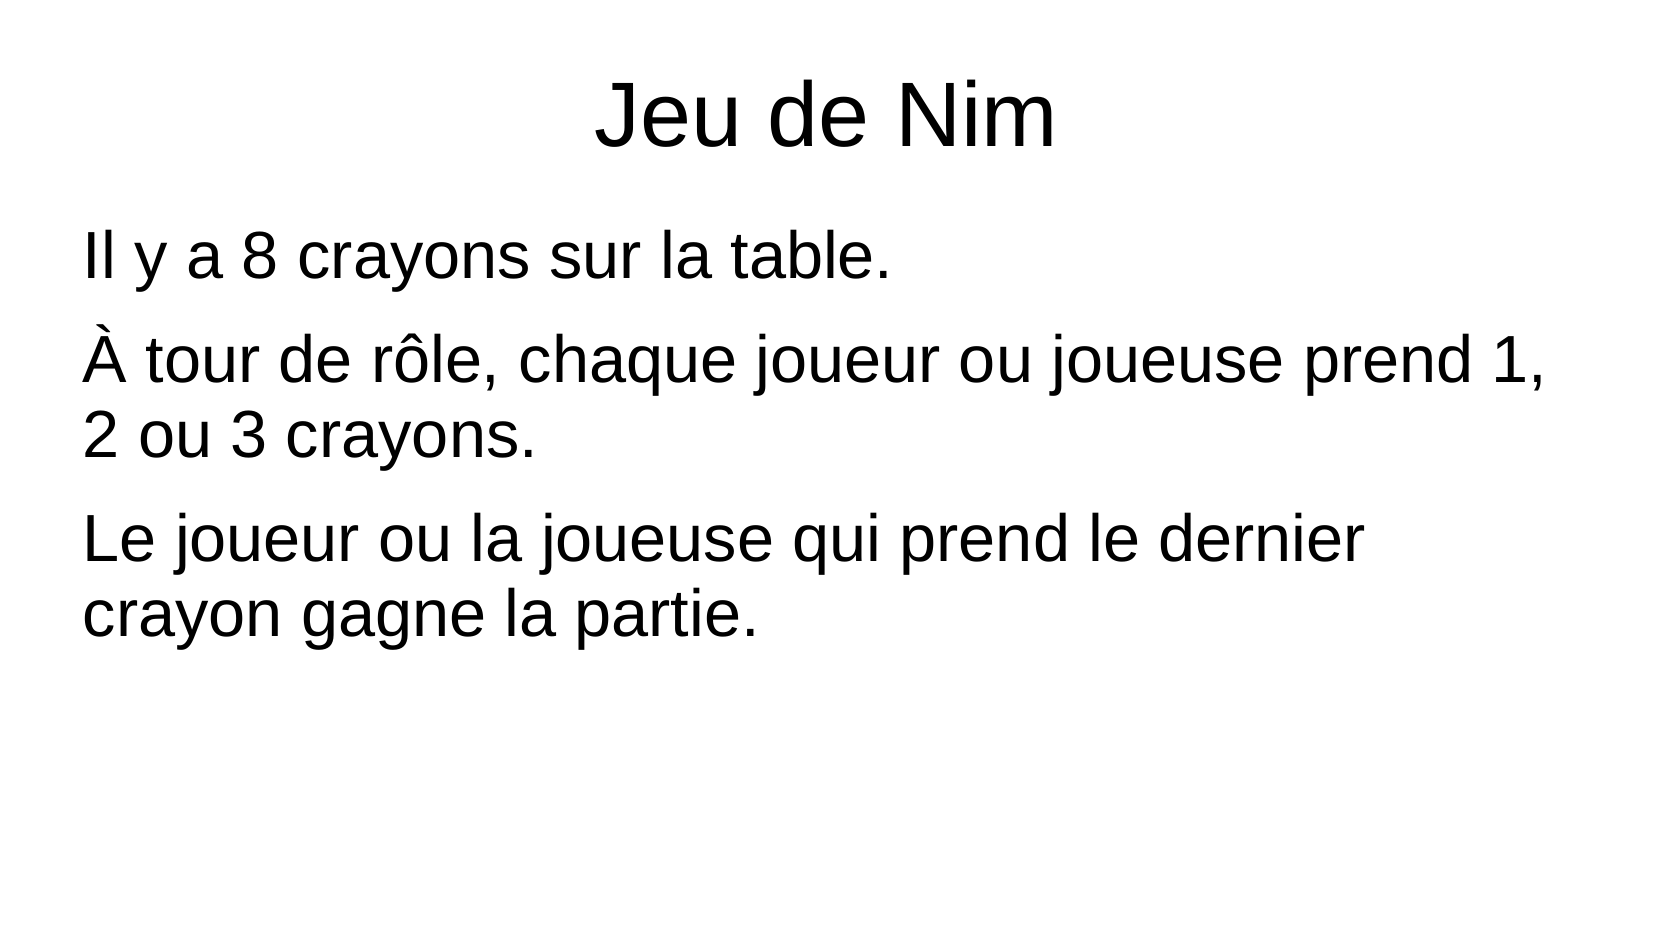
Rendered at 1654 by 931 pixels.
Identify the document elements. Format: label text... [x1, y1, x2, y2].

list Il y a 8 crayons sur la table. À tour de rôle, chaque joueur ou joueuse prend 1, 2 ou 3 crayons. Le joueur ou la joueuse qui prend le dernier crayon gagne la partie. [82, 217, 1571, 758]
title Jeu de Nim [82, 37, 1571, 193]
